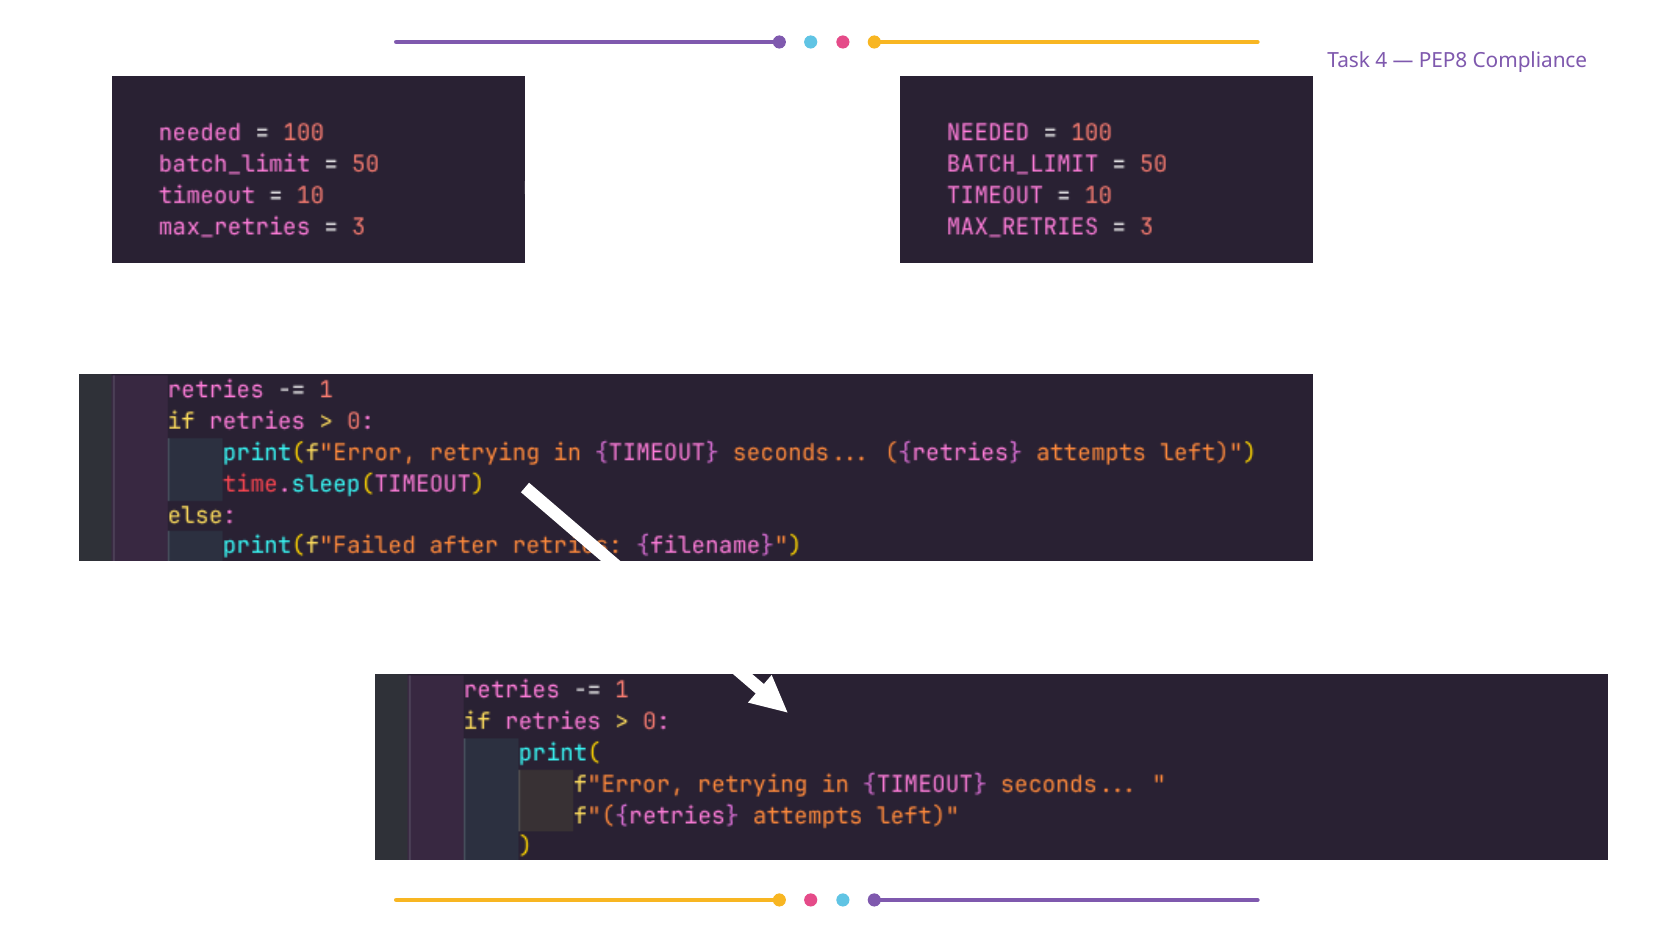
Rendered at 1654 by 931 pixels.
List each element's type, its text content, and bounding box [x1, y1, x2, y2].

text_box Task 4 — PEP8 Compliance [1312, 37, 1603, 81]
picture [900, 76, 1313, 263]
picture [754, 674, 771, 683]
picture [375, 674, 1608, 860]
picture [112, 76, 525, 263]
picture [79, 374, 1313, 561]
